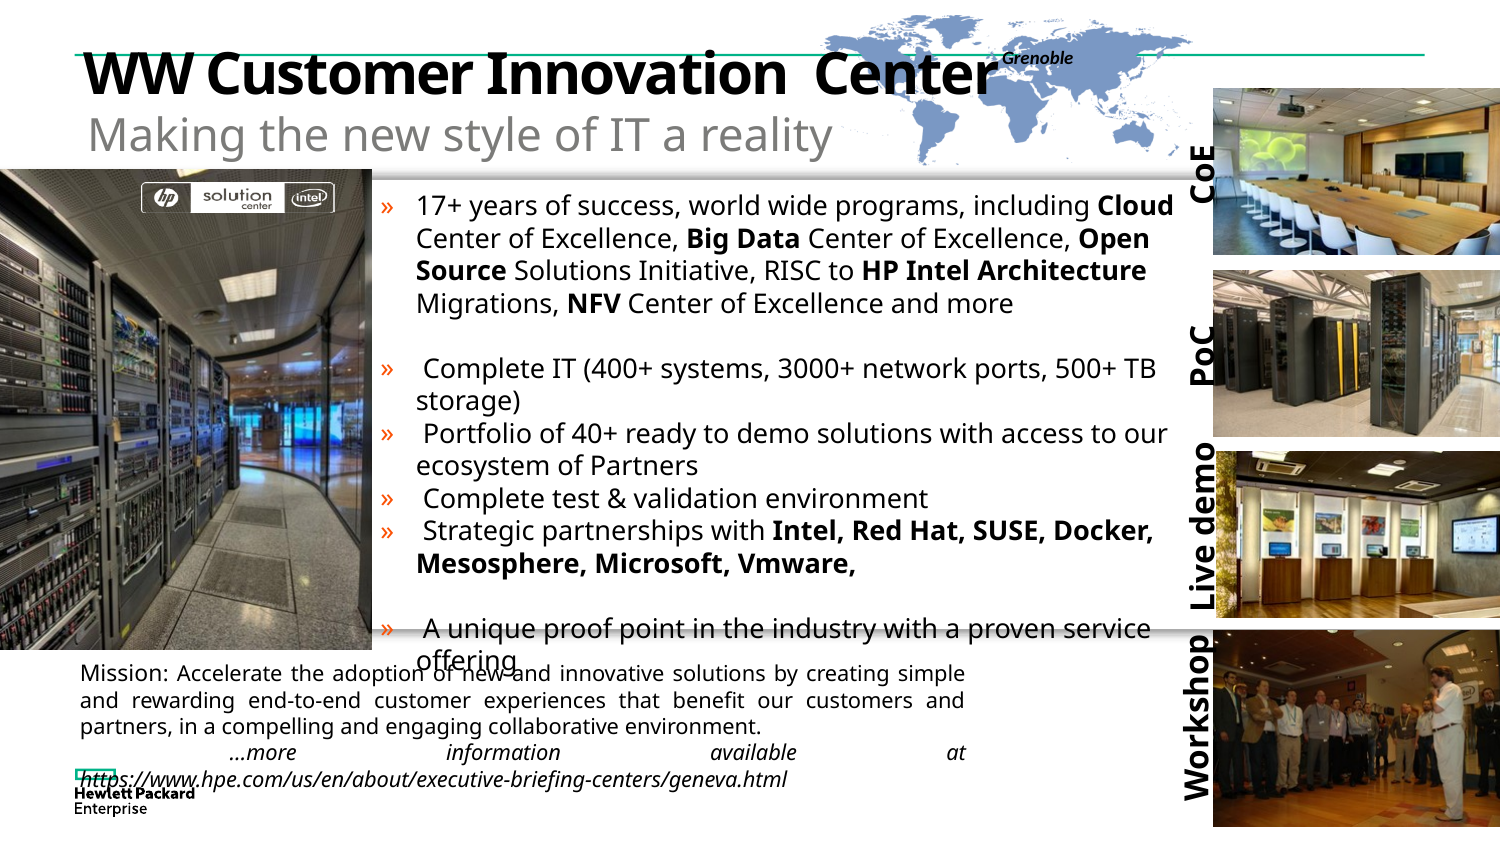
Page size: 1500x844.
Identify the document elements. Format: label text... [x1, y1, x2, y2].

text_box Live demo [1171, 453, 1228, 628]
text_box CoE [1171, 138, 1228, 220]
text_box Workshop [1165, 643, 1222, 817]
subtitle Making the new style of IT a reality [72, 98, 820, 160]
text_box 17+ years of success, world wide programs, including Cloud Center of Excellence, Big Data Center of Excellence, Open Source Solutions Initiative, RISC to HP Intel Architecture Migrations, NFV Center of Excellence and more Complete IT (400+ systems, 3000+ network ports, 500+ TB storage) Portfolio of 40+ ready to demo solutions with access to our ecosystem of Partners Complete test & validation environment Strategic partnerships with Intel, Red Hat, SUSE, Docker, Mesosphere, Microsoft, Vmware, A unique proof point in the industry with a proven service offering [366, 181, 1199, 683]
text_box PoC [1171, 320, 1228, 403]
picture [0, 113, 1193, 650]
picture [1199, 88, 1500, 827]
picture [1199, 448, 1210, 453]
text_box Grenoble [988, 38, 1128, 44]
title WW Customer Innovation Center [83, 44, 1472, 113]
text_box Mission: Accelerate the adoption of new and innovative solutions by creating simple and rewarding end-to-end customer experiences that benefit our customers and partners, in a compelling and engaging collaborative environment. …more information available at https://www.hpe.com/us/en/about/executive-briefing-centers/geneva.html [66, 652, 981, 802]
picture [820, 15, 1193, 44]
